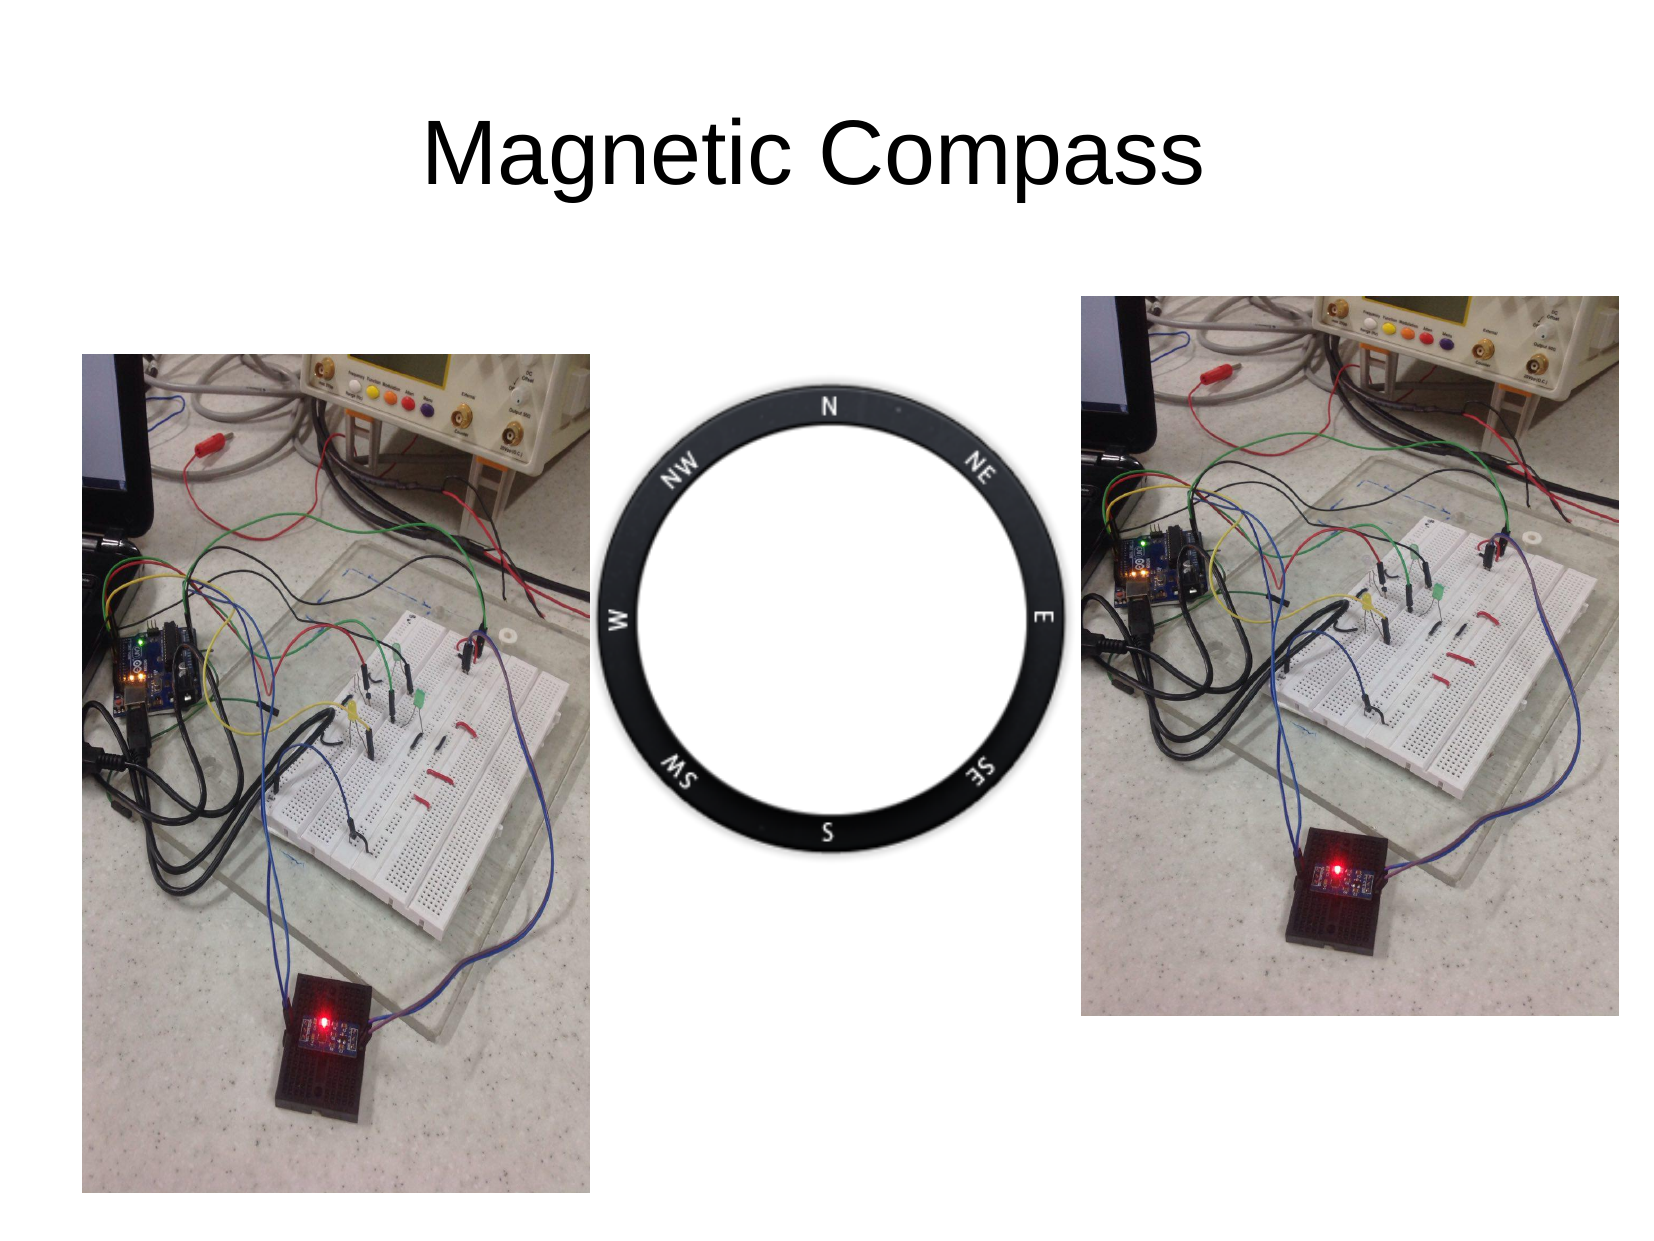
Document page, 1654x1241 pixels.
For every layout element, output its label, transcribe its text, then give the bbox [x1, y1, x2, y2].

picture [82, 296, 1619, 1193]
title Magnetic Compass [82, 49, 1571, 257]
